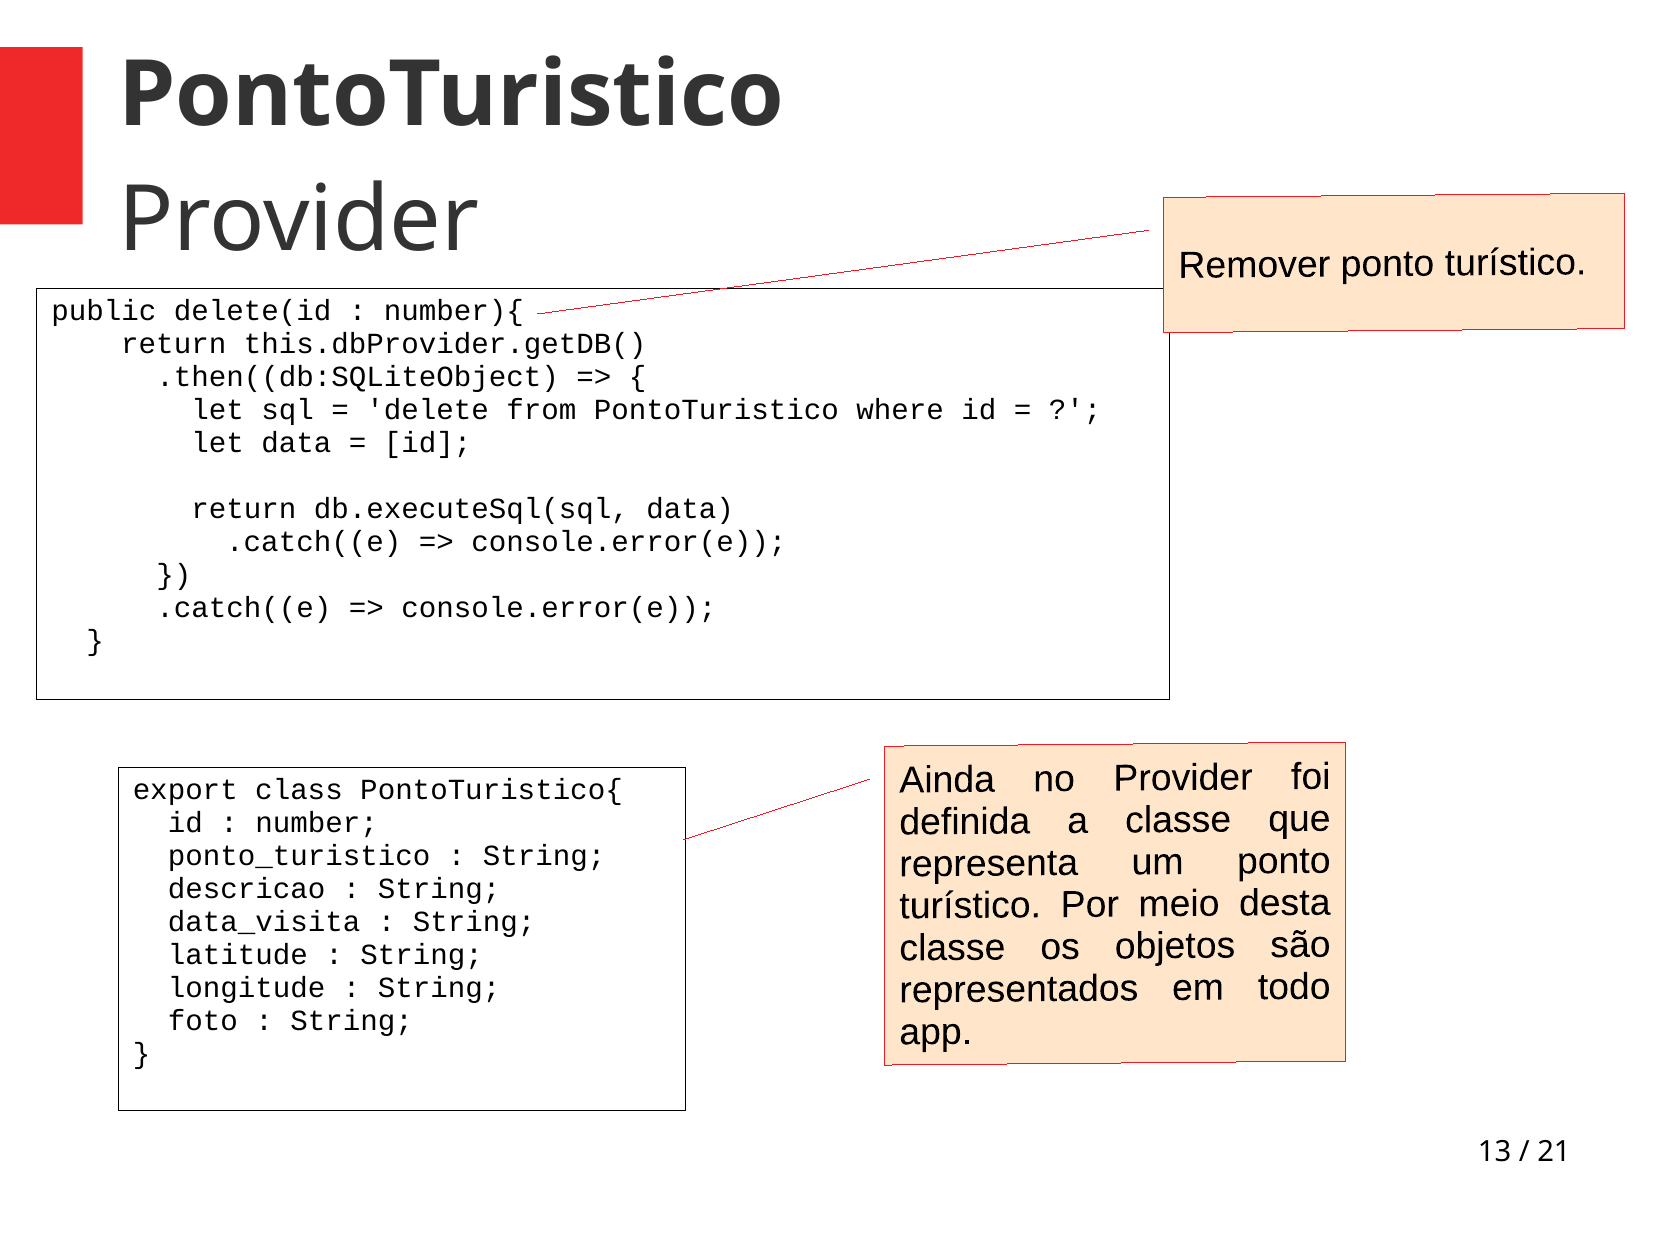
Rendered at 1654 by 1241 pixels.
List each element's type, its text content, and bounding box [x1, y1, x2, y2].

text_box public delete(id : number){ return this.dbProvider.getDB() .then((db:SQLiteObject) => { let sql = 'delete from PontoTuristico where id = ?'; let data = [id]; return db.executeSql(sql, data) .catch((e) => console.error(e)); }) .catch((e) => console.error(e)); } [36, 288, 1170, 700]
text_box Ainda no Provider foi definida a classe que representa um ponto turístico. Por meio desta classe os objetos são representados em todo app. [884, 742, 1346, 1066]
text_box export class PontoTuristico{ id : number; ponto_turistico : String; descricao : String; data_visita : String; latitude : String; longitude : String; foto : String; } [118, 767, 686, 1111]
text_box Remover ponto turístico. [1163, 193, 1625, 333]
title PontoTuristico Provider [118, 45, 1571, 260]
